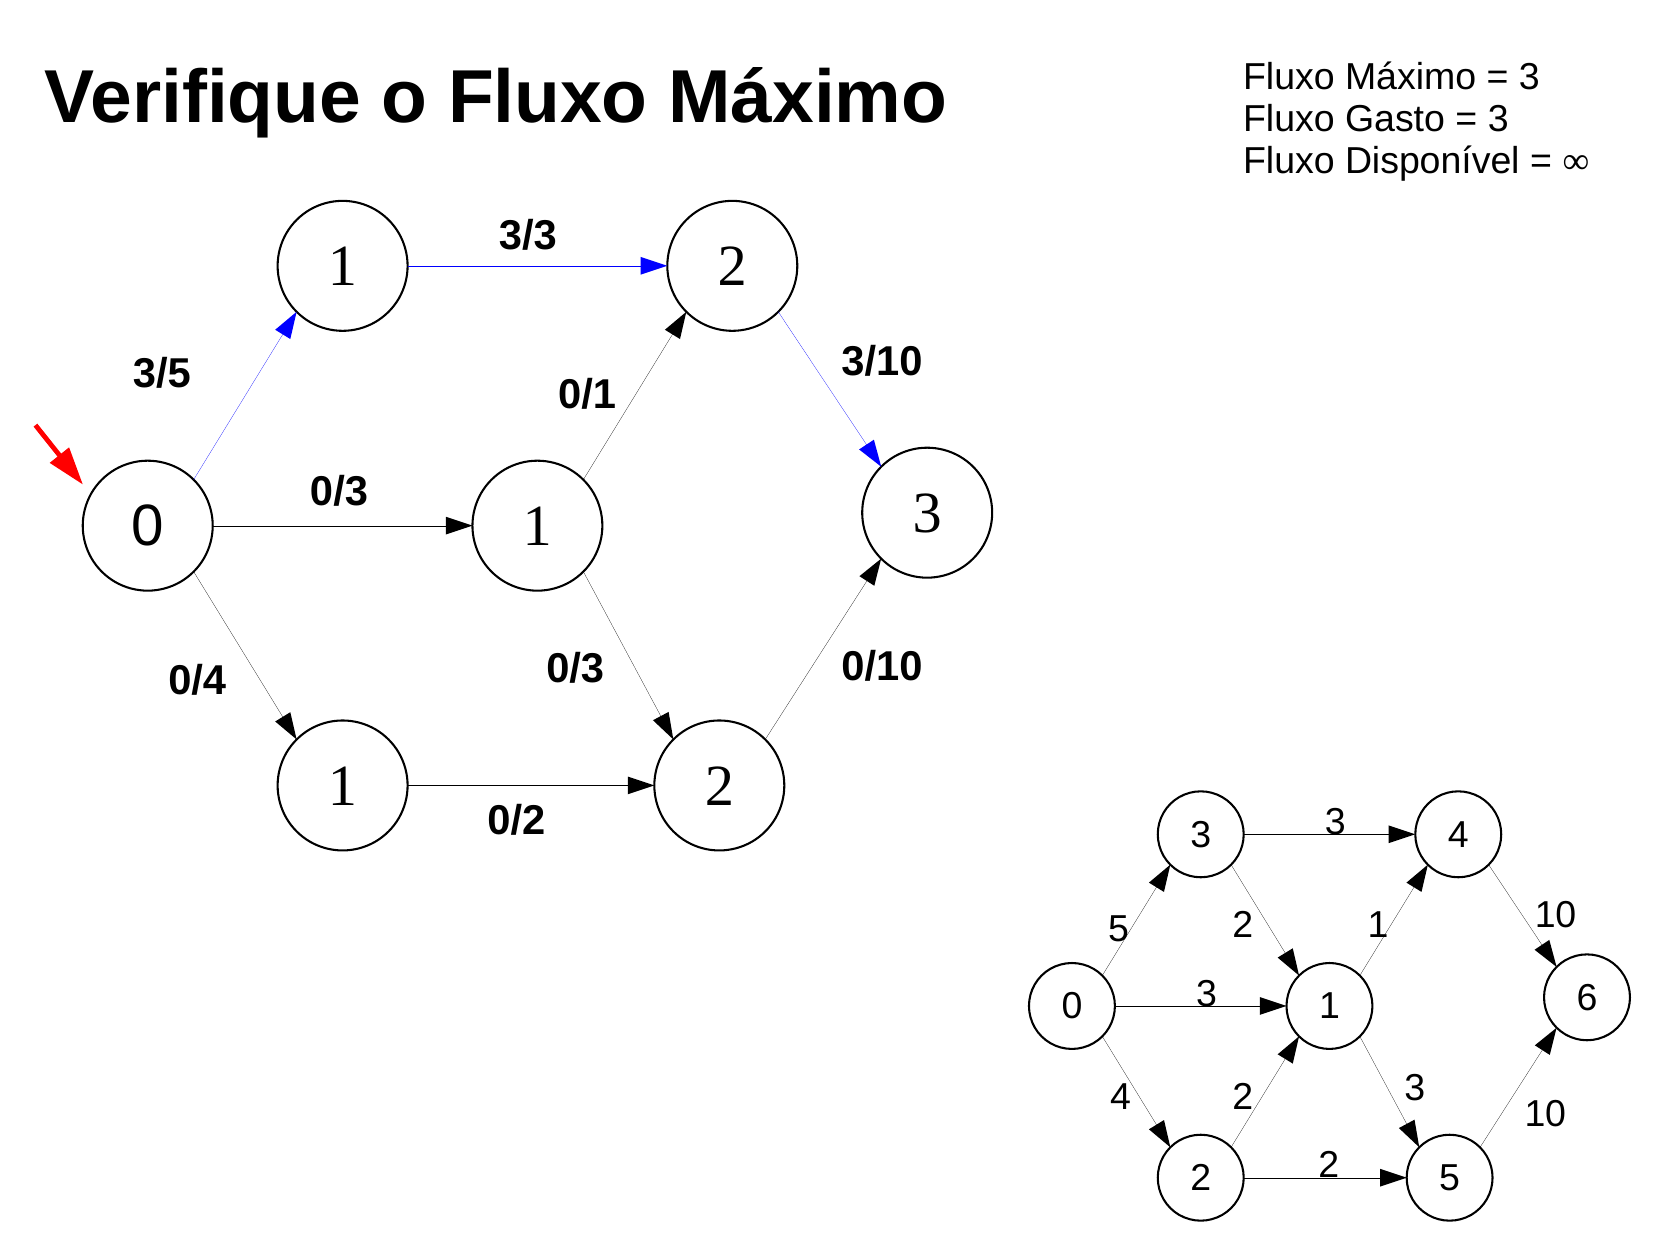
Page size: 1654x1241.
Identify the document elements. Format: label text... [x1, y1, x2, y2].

text_box Fluxo Máximo = 3 Fluxo Gasto = 3 Fluxo Disponível = ∞ [1228, 48, 1605, 189]
text_box 0 [1028, 963, 1115, 1049]
text_box 2 [667, 200, 798, 331]
text_box 10 [1520, 885, 1595, 985]
text_box 3/5 [118, 342, 225, 404]
text_box 0/2 [472, 789, 579, 851]
text_box 3/10 [826, 330, 957, 393]
text_box 5 [1406, 1134, 1493, 1221]
text_box 3 [1157, 791, 1244, 878]
text_box 0 [82, 460, 213, 591]
text_box 4 [1415, 791, 1502, 878]
text_box 2 [654, 720, 785, 851]
text_box 1 [472, 460, 603, 591]
text_box 2 [1157, 1134, 1244, 1221]
text_box 0/10 [826, 635, 957, 697]
text_box 3 [1389, 1059, 1427, 1116]
text_box 2 [1303, 1136, 1341, 1194]
text_box 3/3 [484, 204, 591, 266]
text_box 0/3 [531, 637, 638, 700]
text_box 2 [1217, 1067, 1255, 1125]
text_box 3 [1310, 792, 1347, 850]
text_box 10 [1509, 1084, 1596, 1142]
text_box 5 [1093, 900, 1131, 958]
text_box 0/3 [295, 460, 402, 522]
text_box 3 [1181, 964, 1218, 1022]
text_box 1 [1286, 963, 1373, 1049]
text_box 6 [1544, 955, 1630, 1041]
text_box 3 [862, 447, 993, 578]
text_box 1 [277, 720, 408, 851]
text_box 2 [1217, 895, 1255, 953]
text_box 4 [1095, 1067, 1132, 1125]
text_box 0/1 [543, 363, 650, 426]
text_box 6 [1582, 996, 1592, 1008]
text_box Verifique o Fluxo Máximo [29, 47, 963, 147]
text_box 1 [277, 200, 408, 331]
text_box 0/4 [153, 649, 260, 711]
text_box 1 [1352, 895, 1390, 953]
